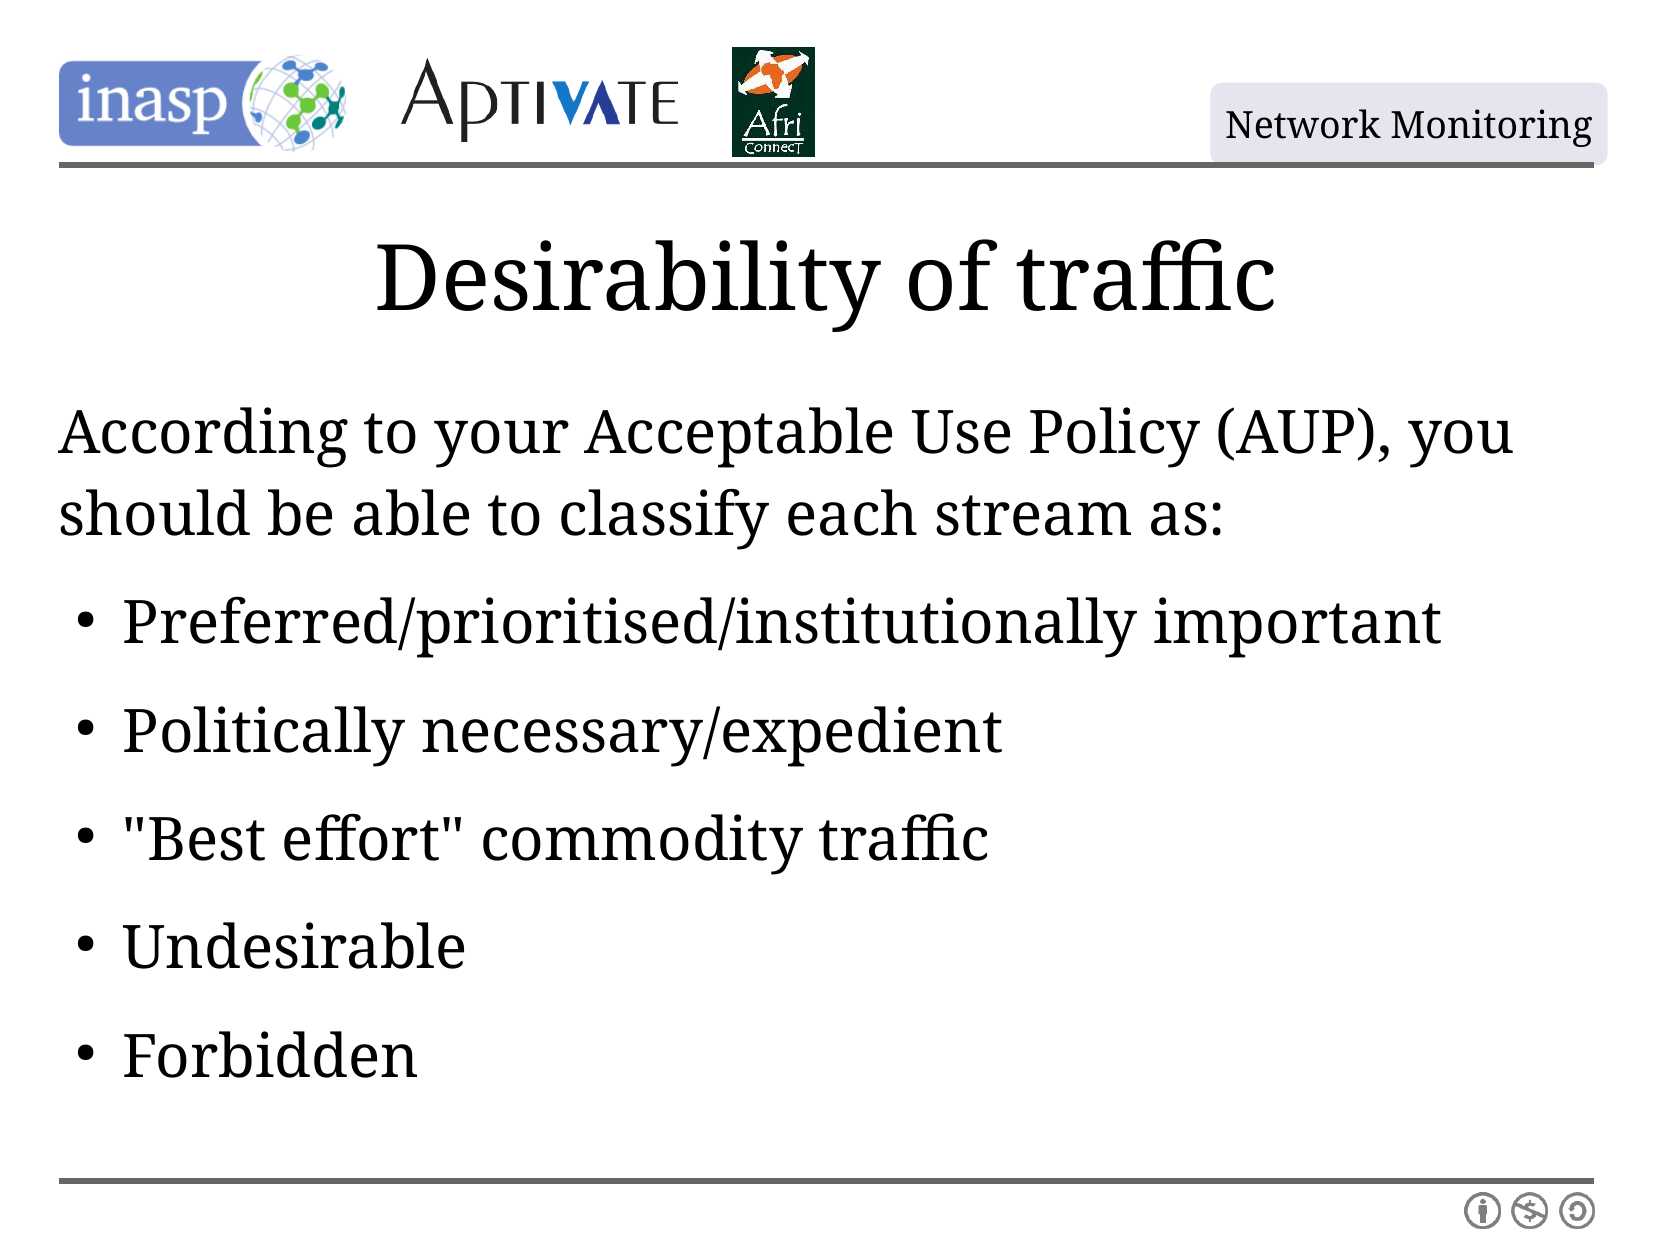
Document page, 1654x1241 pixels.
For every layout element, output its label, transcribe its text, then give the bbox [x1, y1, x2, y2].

picture [732, 47, 815, 157]
picture [1559, 1192, 1595, 1229]
picture [401, 58, 678, 142]
picture [1511, 1192, 1548, 1229]
picture [1464, 1192, 1501, 1229]
title Desirability of traffic [59, 212, 1595, 343]
picture [59, 47, 355, 160]
list According to your Acceptable Use Policy (AUP), you should be able to classify each stream as: Preferred/prioritised/institutionally important Politically necessary/expedient "Best effort" commodity traffic Undesirable Forbidden [59, 389, 1595, 1109]
